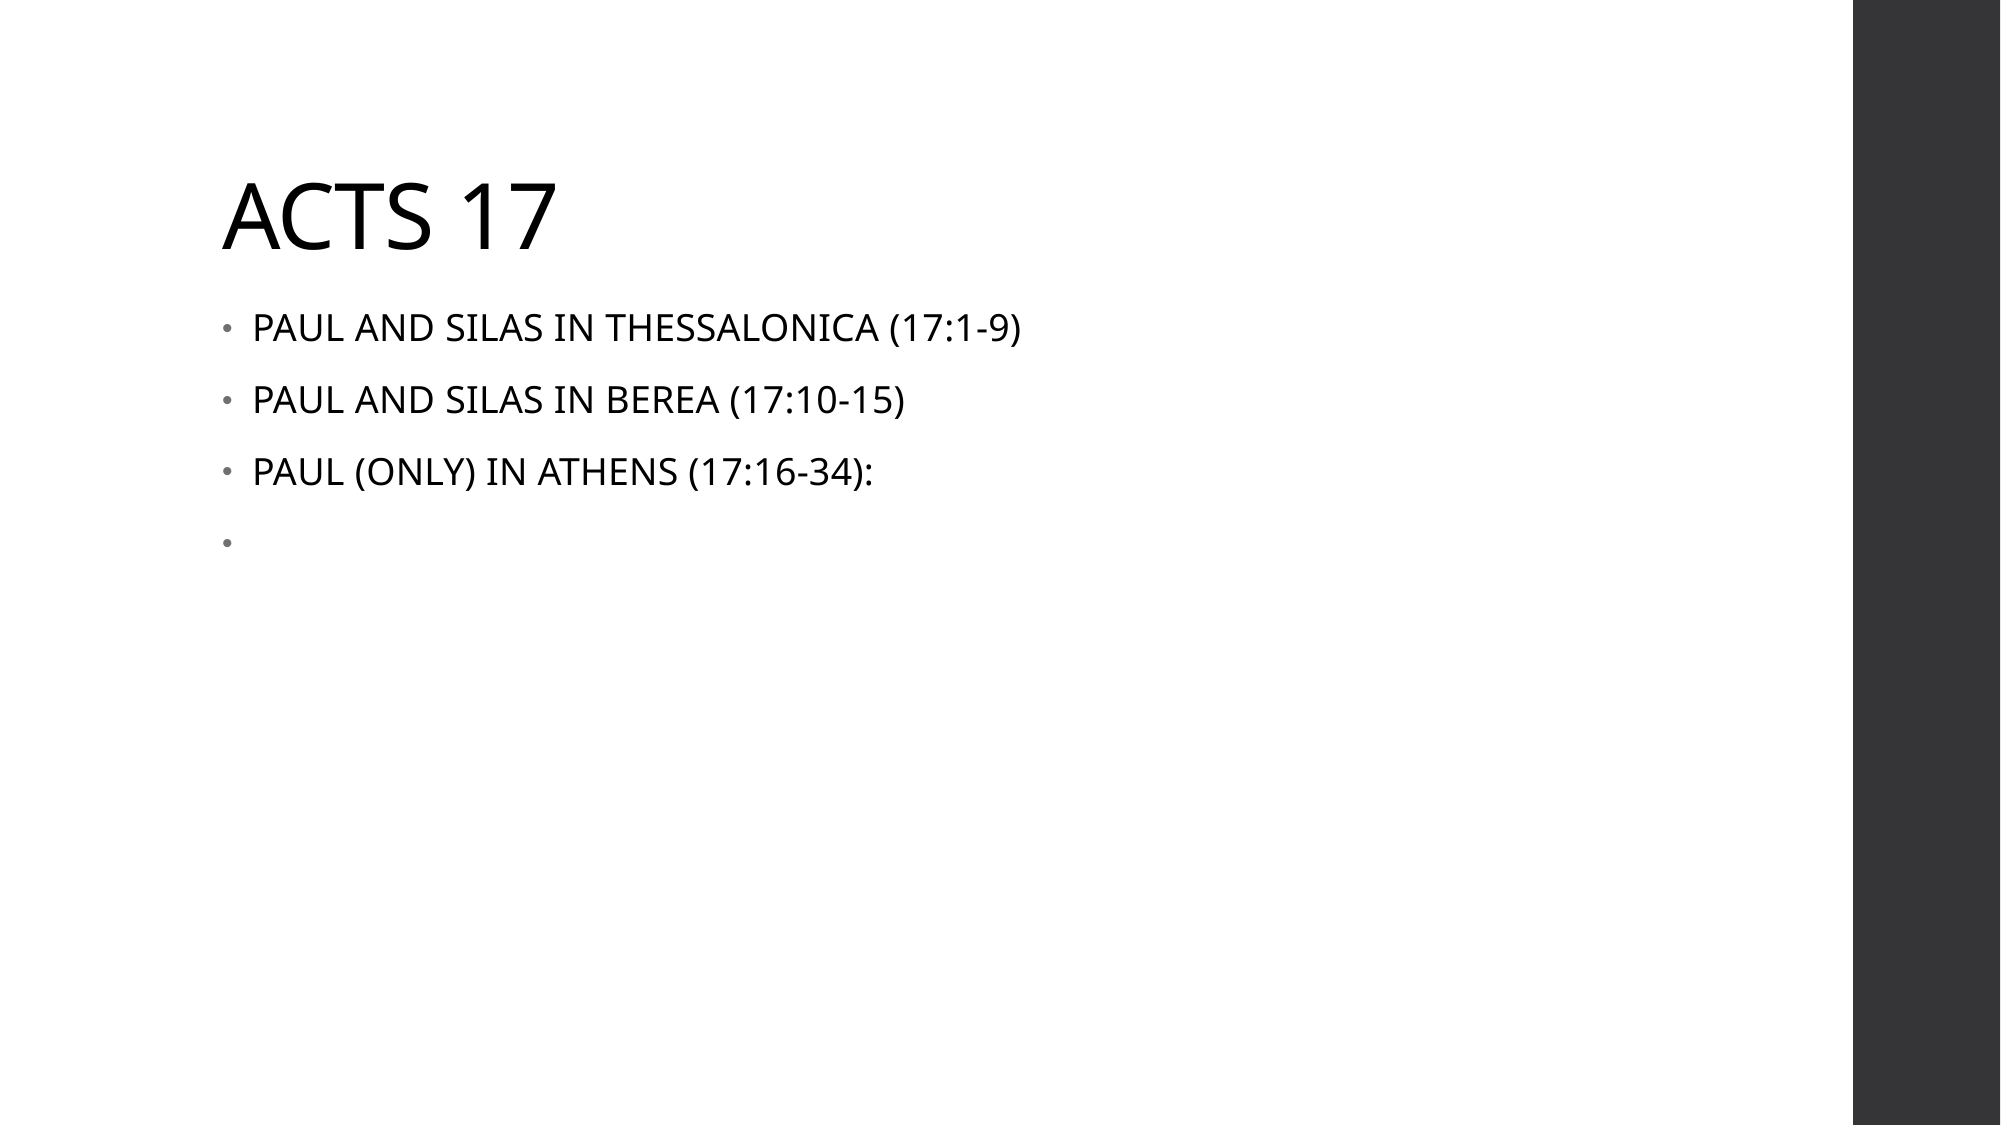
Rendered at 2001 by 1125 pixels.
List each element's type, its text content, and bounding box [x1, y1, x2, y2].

list PAUL AND SILAS IN THESSALONICA (17:1-9) PAUL AND SILAS IN BEREA (17:10-15) PAUL (ONLY) IN ATHENS (17:16-34): [206, 299, 1617, 1014]
title ACTS 17 [206, 60, 1797, 278]
